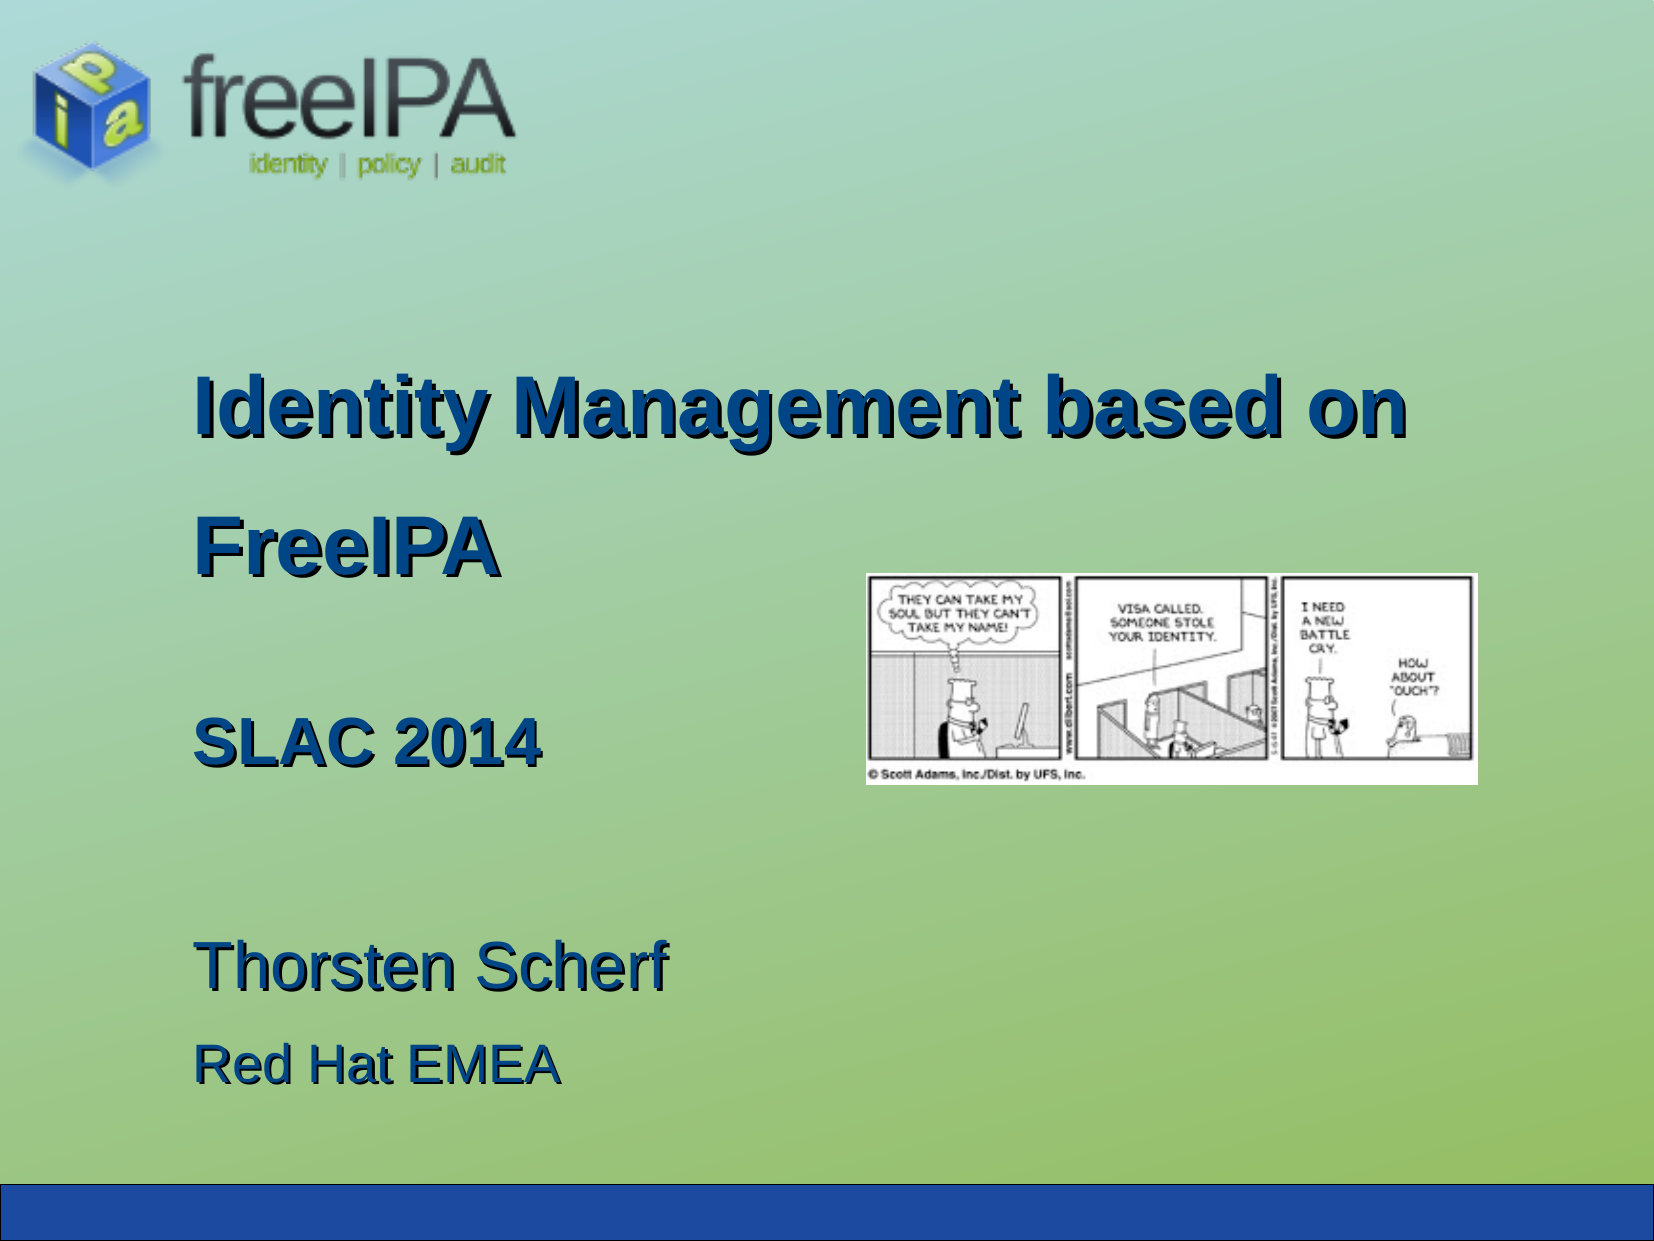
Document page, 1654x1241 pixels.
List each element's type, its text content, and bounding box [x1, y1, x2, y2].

picture [866, 573, 1478, 785]
picture [17, 35, 528, 193]
text_box Identity Management based on FreeIPA SLAC 2014 Thorsten Scherf Red Hat EMEA [178, 305, 1547, 1055]
